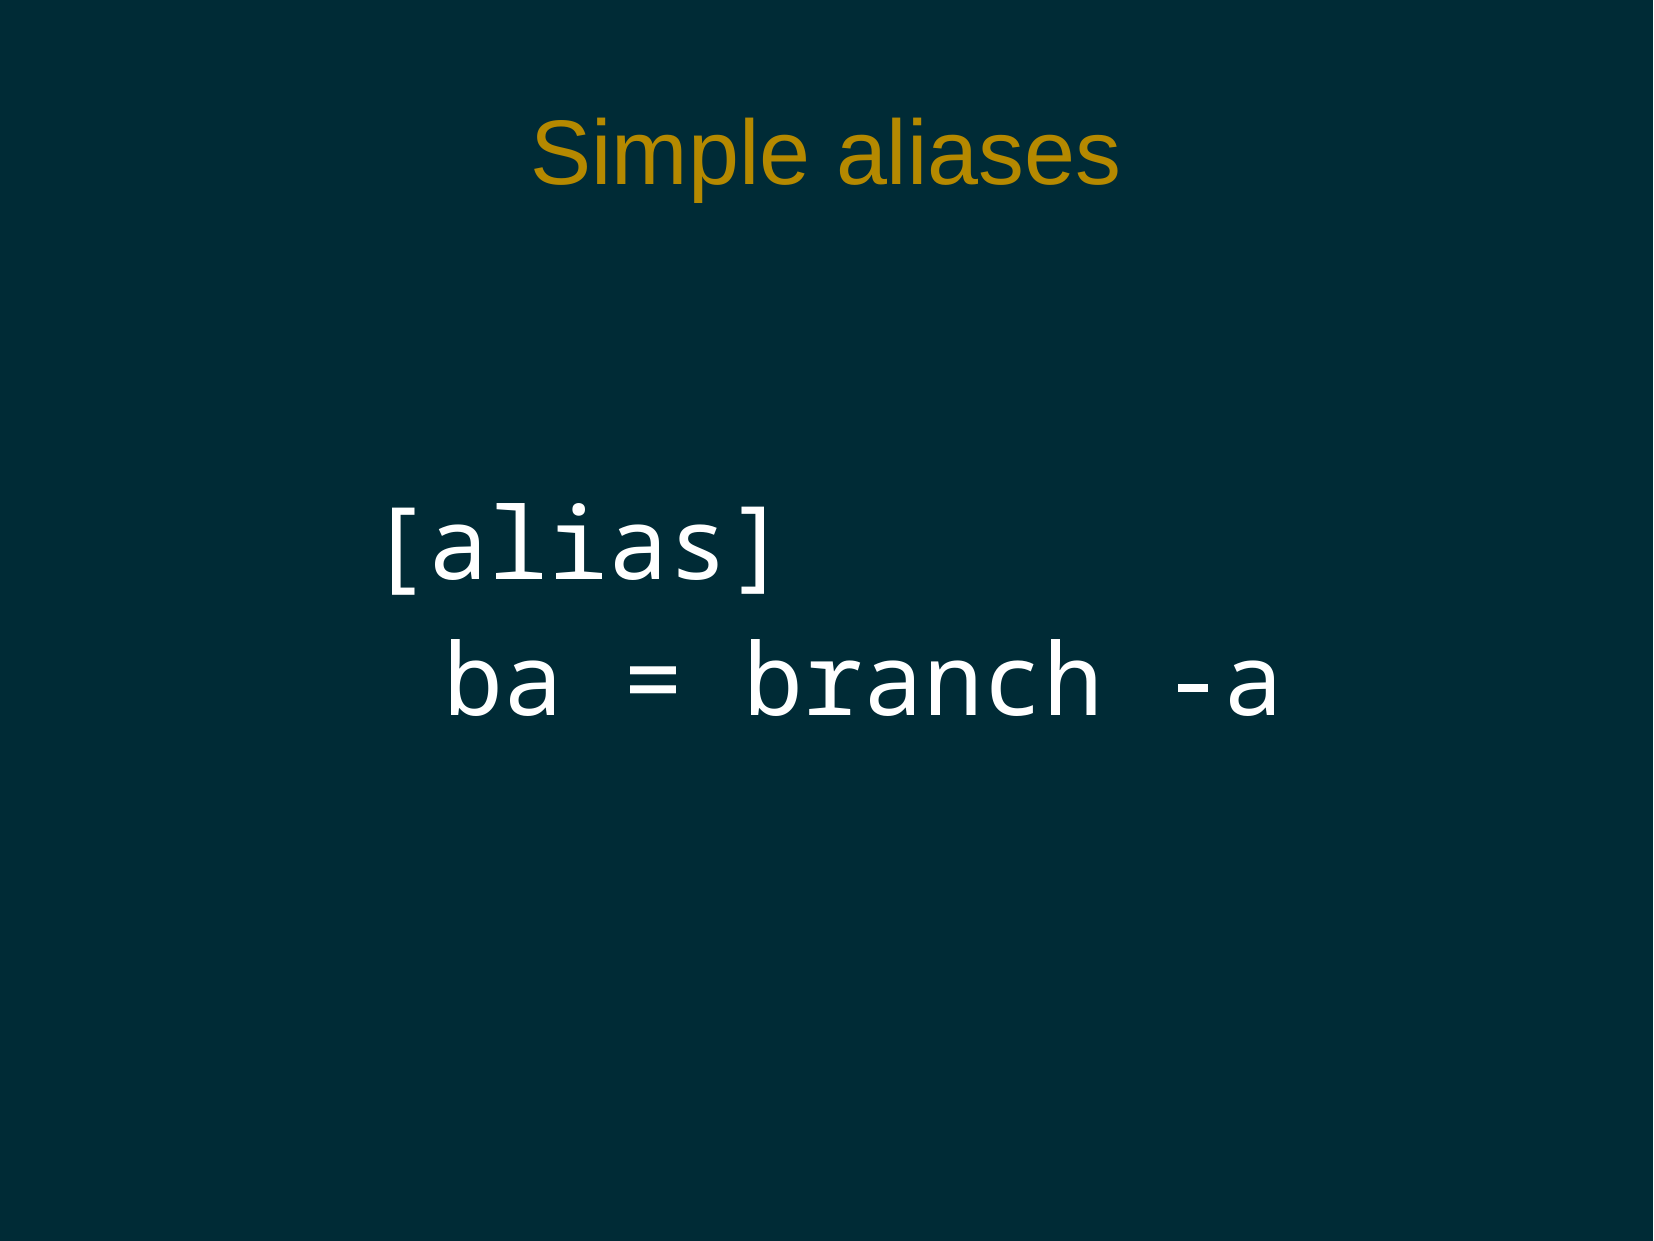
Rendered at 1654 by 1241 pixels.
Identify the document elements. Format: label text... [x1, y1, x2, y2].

text_box [alias] ba = branch -a [354, 465, 1299, 732]
title Simple aliases [82, 49, 1571, 257]
